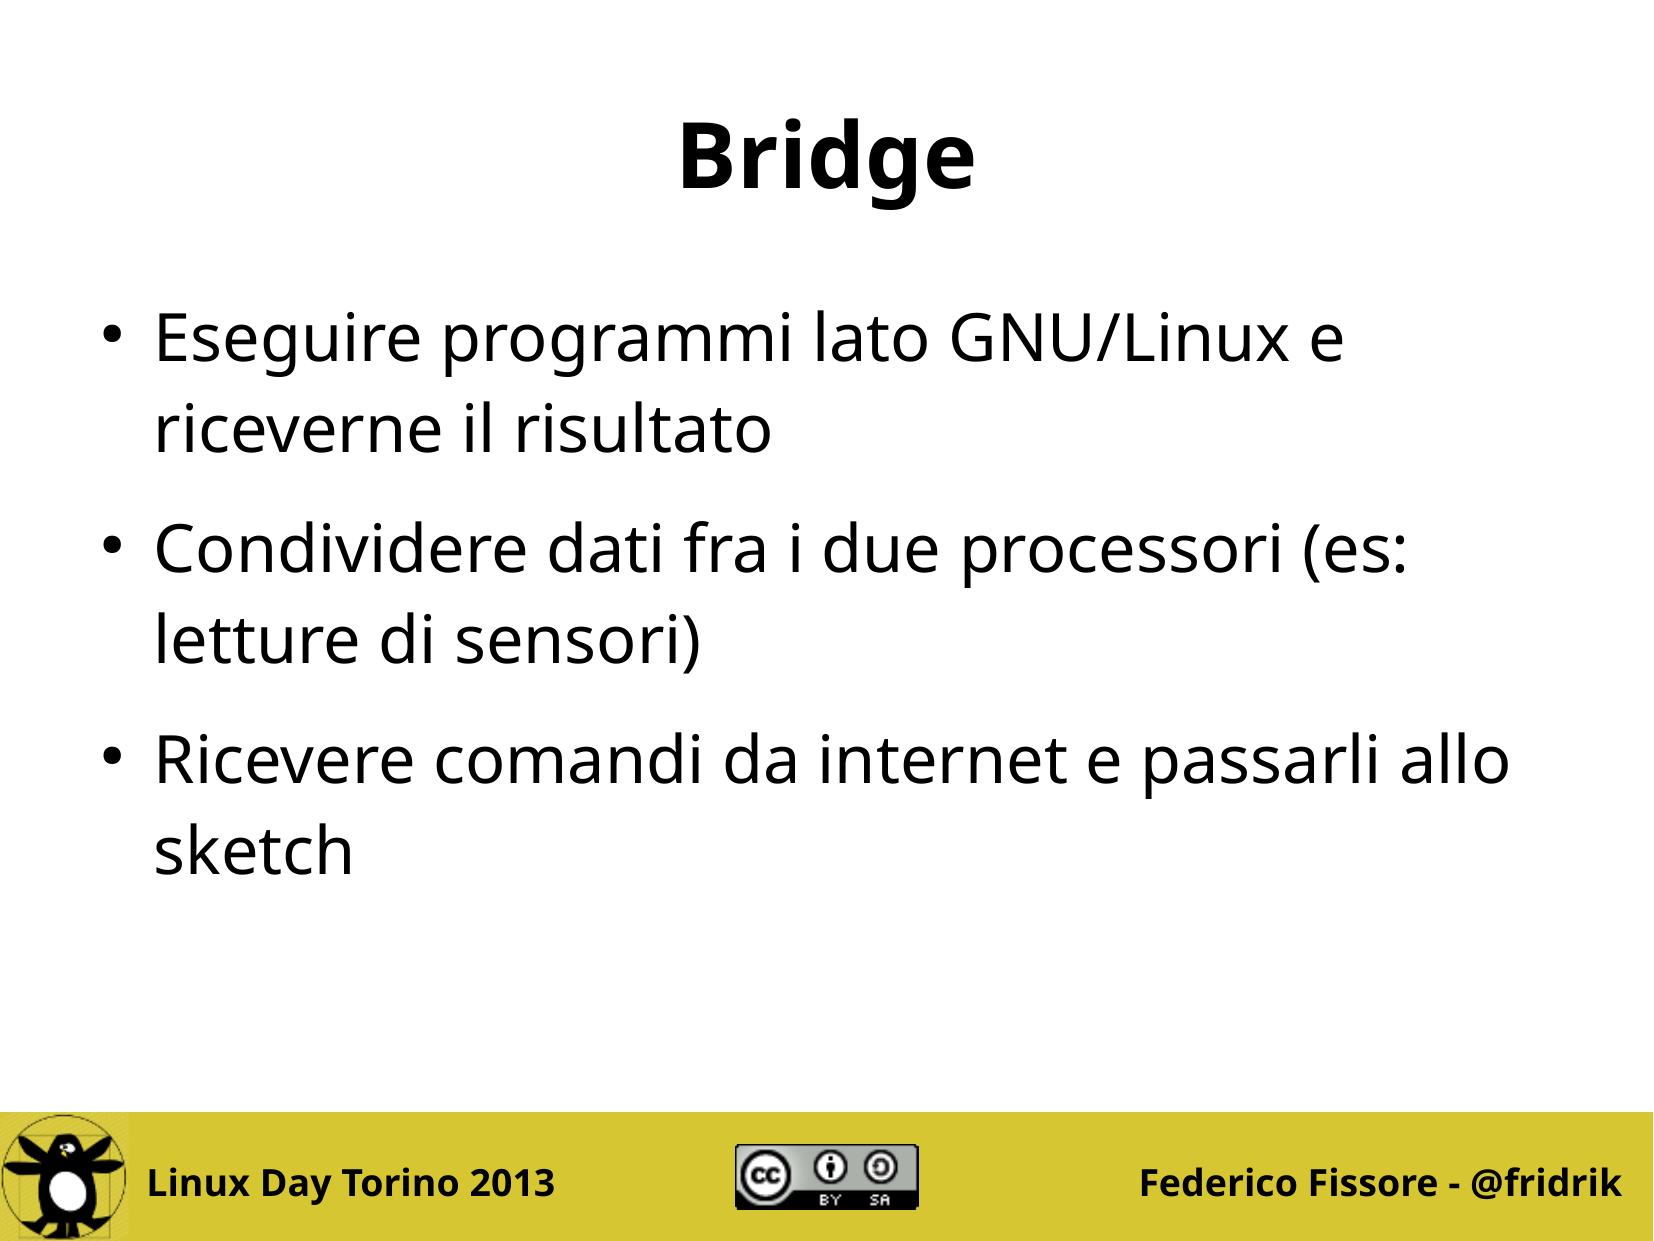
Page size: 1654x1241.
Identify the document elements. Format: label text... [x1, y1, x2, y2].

list Eseguire programmi lato GNU/Linux e riceverne il risultato Condividere dati fra i due processori (es: letture di sensori) Ricevere comandi da internet e passarli allo sketch [82, 290, 1538, 1010]
title Bridge [82, 49, 1571, 257]
picture [0, 1112, 1653, 1241]
text_box Linux Day Torino 2013 [131, 1148, 553, 1206]
text_box Federico Fissore - @fridrik [1123, 1148, 1627, 1206]
